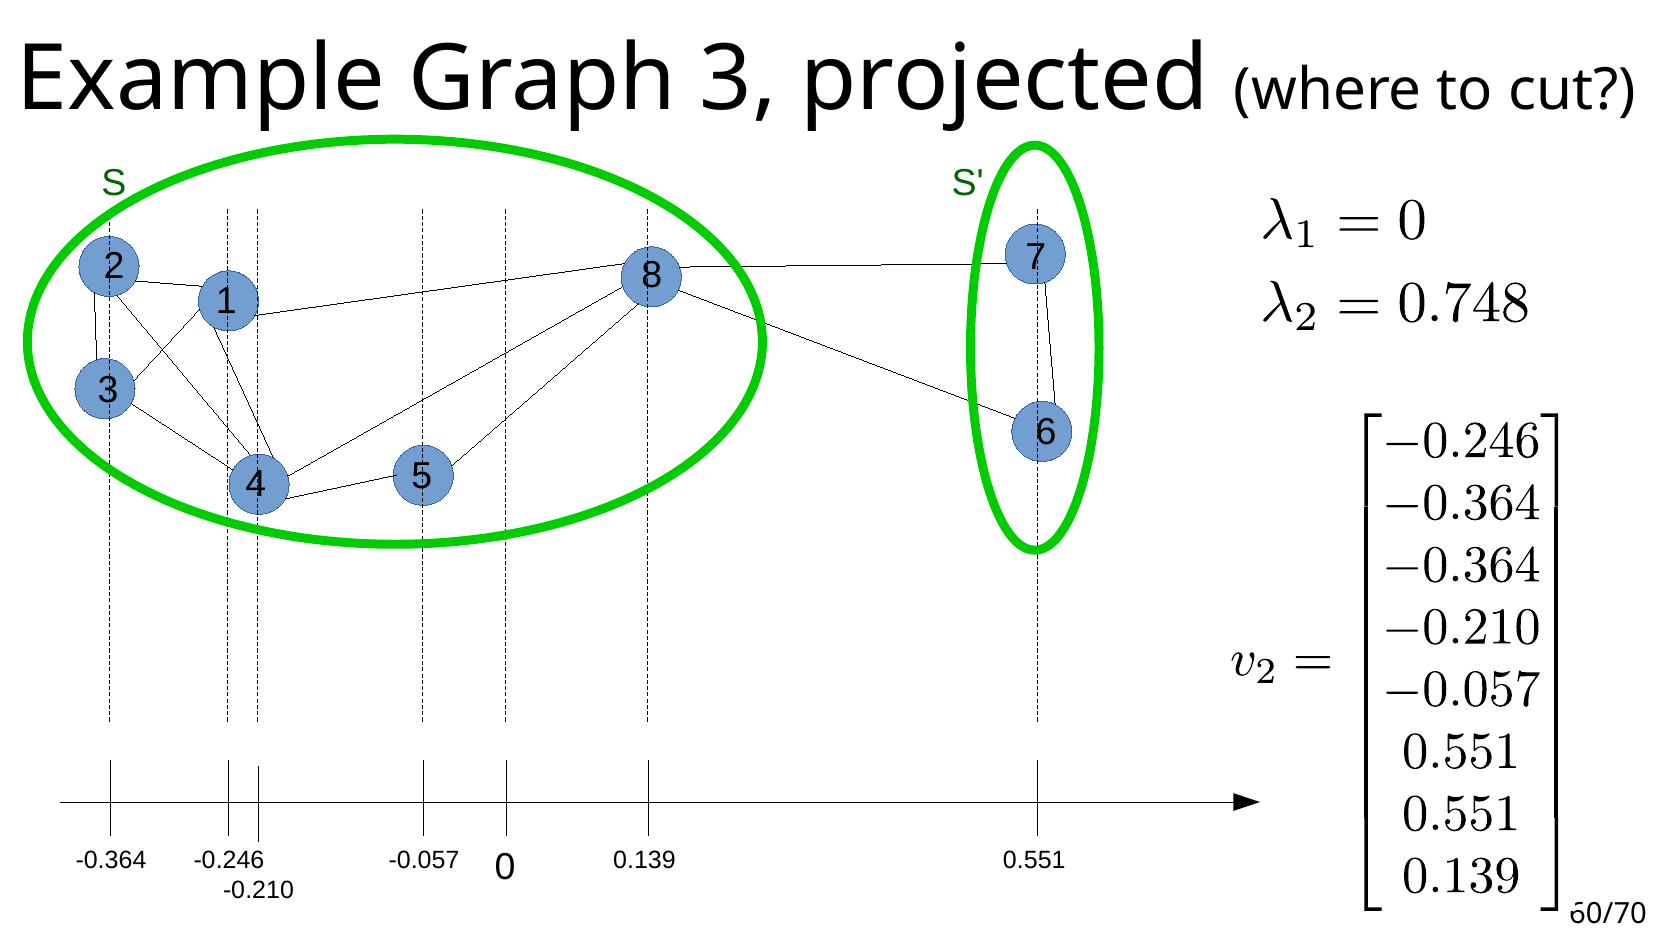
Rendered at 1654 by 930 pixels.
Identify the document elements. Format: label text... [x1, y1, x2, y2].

text_box [1260, 280, 1531, 331]
title Example Graph 3, projected (where to cut?) [0, 0, 1653, 149]
text_box 0.139 [598, 838, 692, 882]
text_box [636, 303, 666, 307]
text_box [1260, 198, 1427, 248]
text_box 0.551 [988, 838, 1081, 882]
text_box [1011, 411, 1020, 452]
text_box -0.210 [208, 867, 310, 911]
text_box 6 [1020, 402, 1072, 460]
text_box -0.057 [373, 838, 475, 882]
text_box [1005, 237, 1010, 271]
text_box 3 [82, 360, 134, 418]
text_box -0.246 [178, 838, 280, 882]
text_box [1020, 224, 1051, 228]
text_box 8 [626, 245, 678, 303]
text_box [78, 244, 88, 288]
text_box 2 [88, 236, 140, 294]
text_box [74, 369, 82, 408]
text_box [1062, 240, 1066, 268]
text_box -0.364 [60, 838, 162, 882]
text_box 5 [396, 446, 447, 504]
text_box [1230, 413, 1576, 911]
text_box [252, 282, 259, 320]
text_box 7 [1010, 228, 1062, 285]
text_box 4 [230, 455, 282, 513]
text_box S [86, 154, 142, 212]
text_box 0 [479, 838, 531, 896]
text_box [447, 456, 454, 494]
text_box S' [936, 154, 999, 212]
text_box [621, 260, 626, 293]
text_box [678, 263, 682, 290]
text_box 1 [201, 272, 252, 330]
text_box [282, 464, 290, 504]
